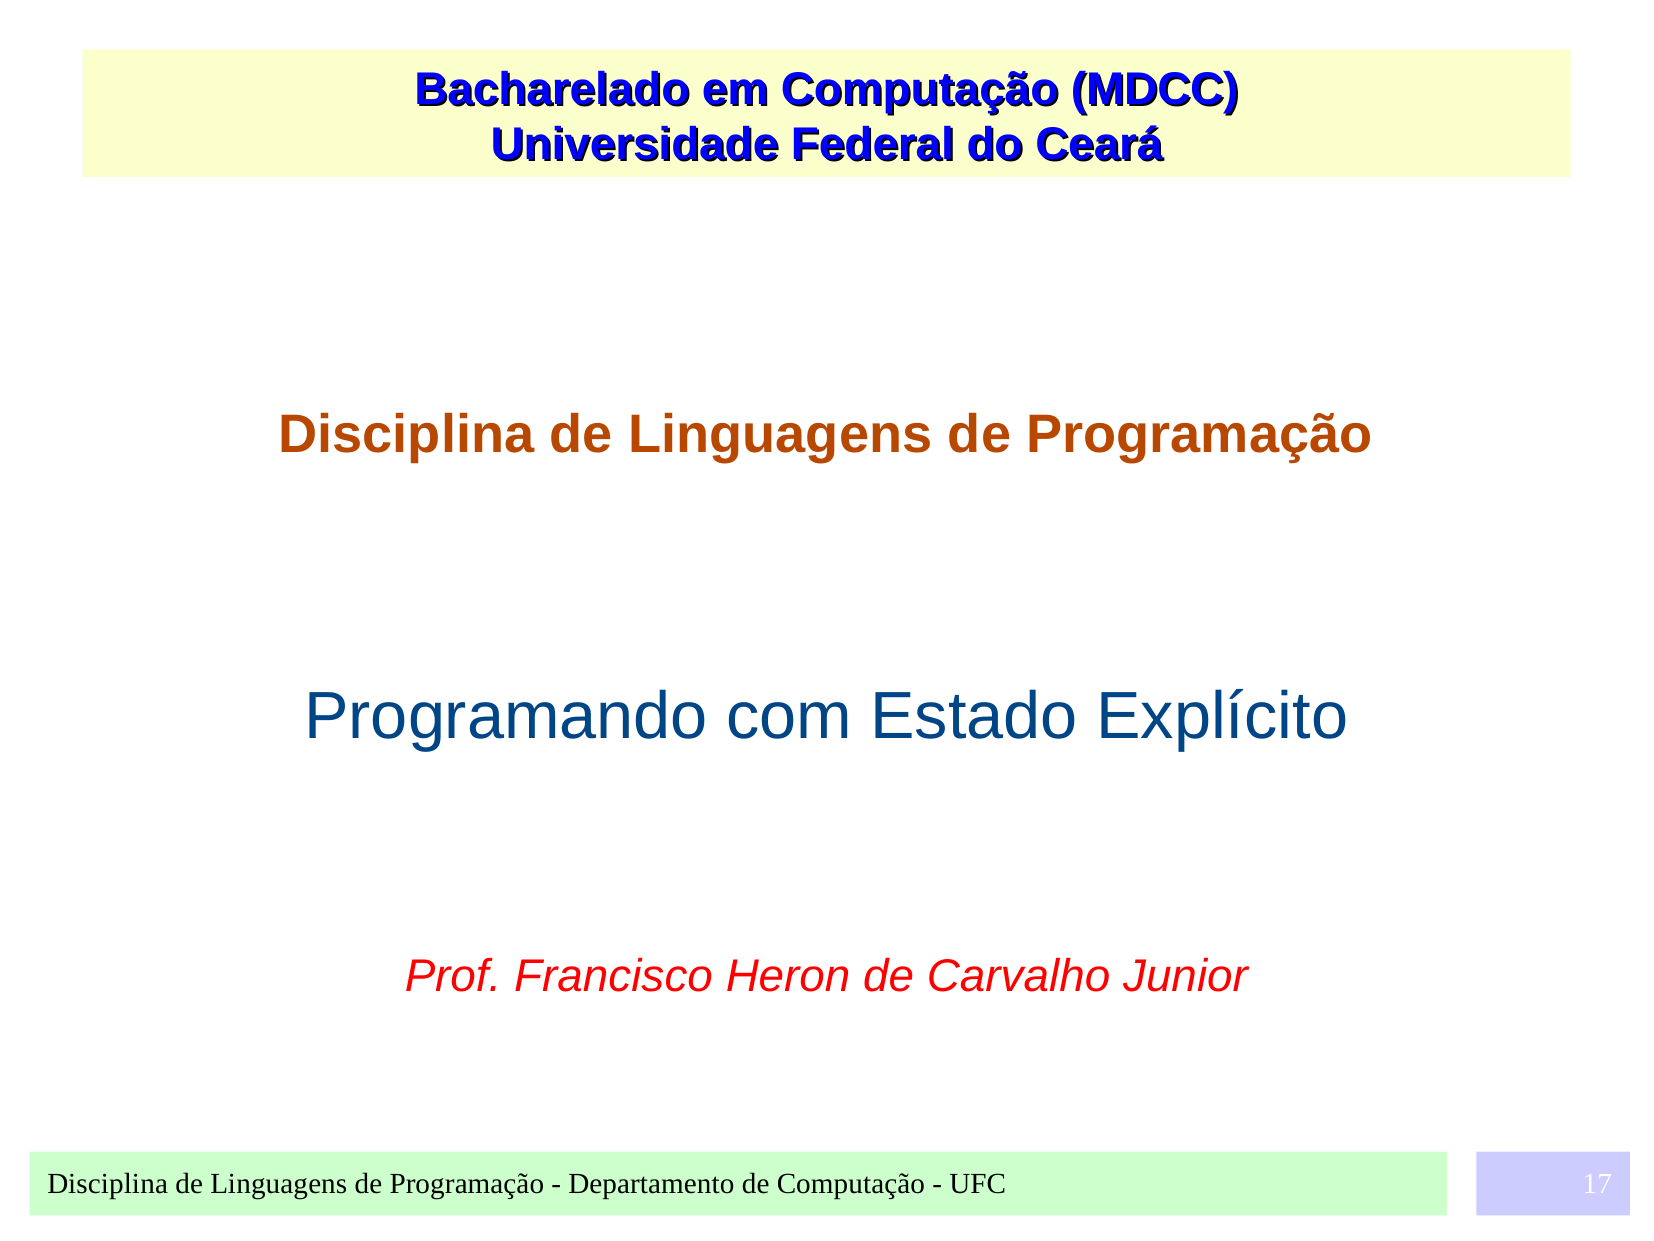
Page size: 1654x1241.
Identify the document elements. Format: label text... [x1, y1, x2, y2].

subtitle Disciplina de Linguagens de Programação Programando com Estado Explícito Prof. Francisco Heron de Carvalho Junior [82, 290, 1571, 1109]
title Bacharelado em Computação (MDCC) Universidade Federal do Ceará [82, 49, 1571, 178]
